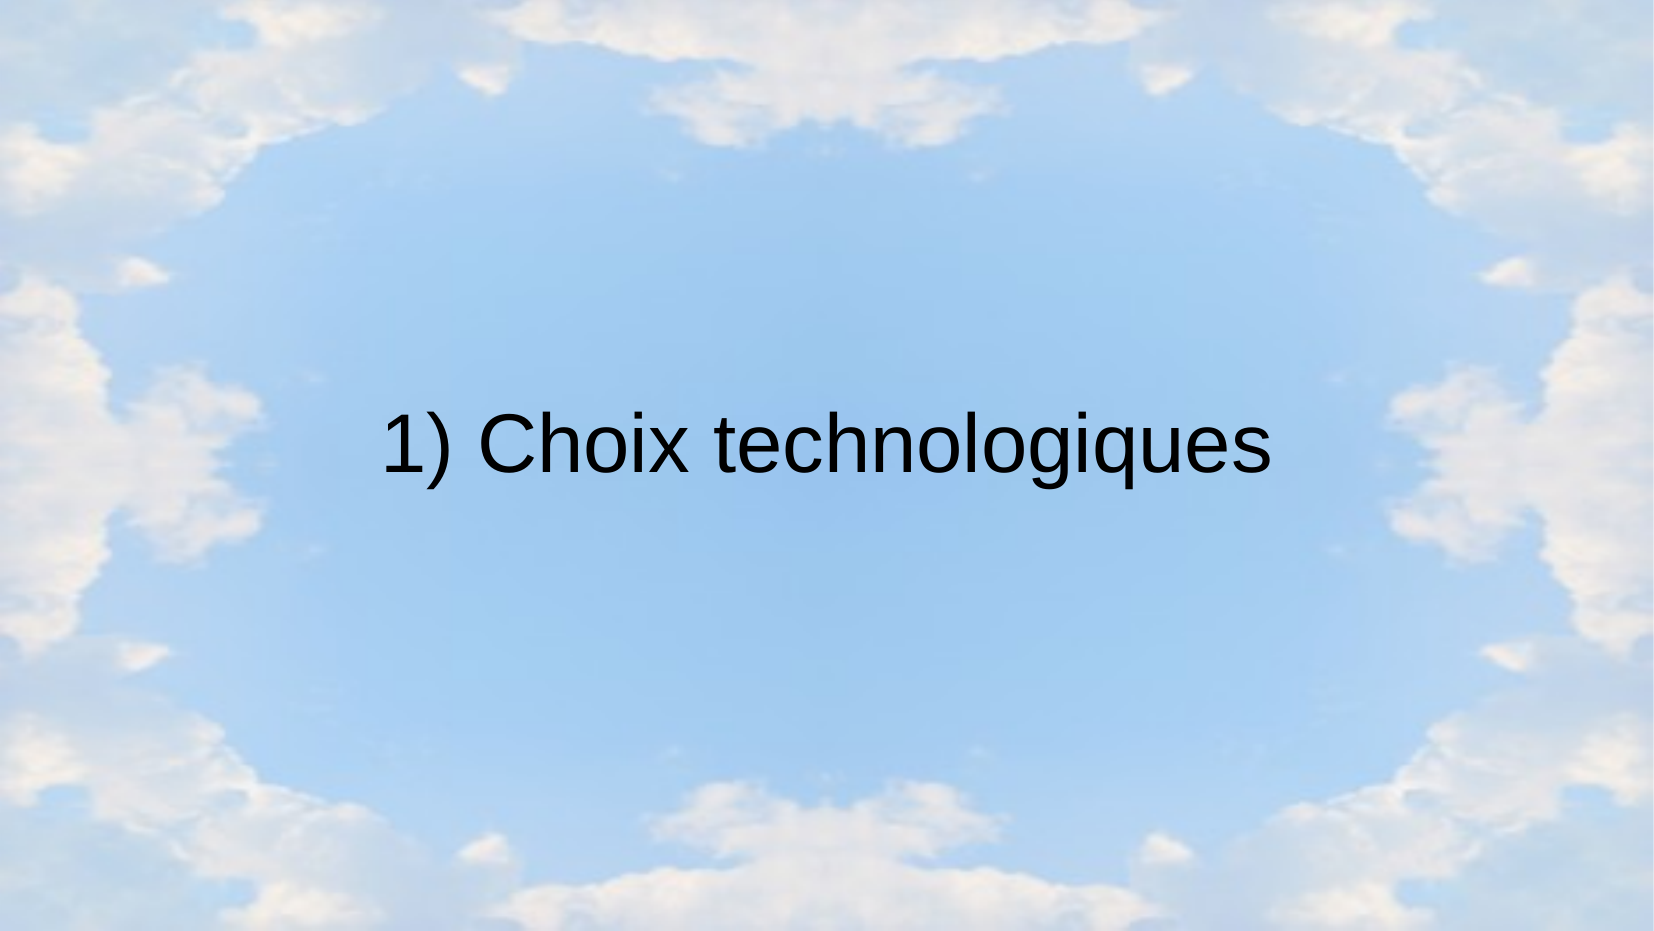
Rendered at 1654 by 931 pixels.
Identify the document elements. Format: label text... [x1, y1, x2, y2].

picture [0, 0, 1654, 931]
title 1) Choix technologiques [82, 366, 1571, 522]
